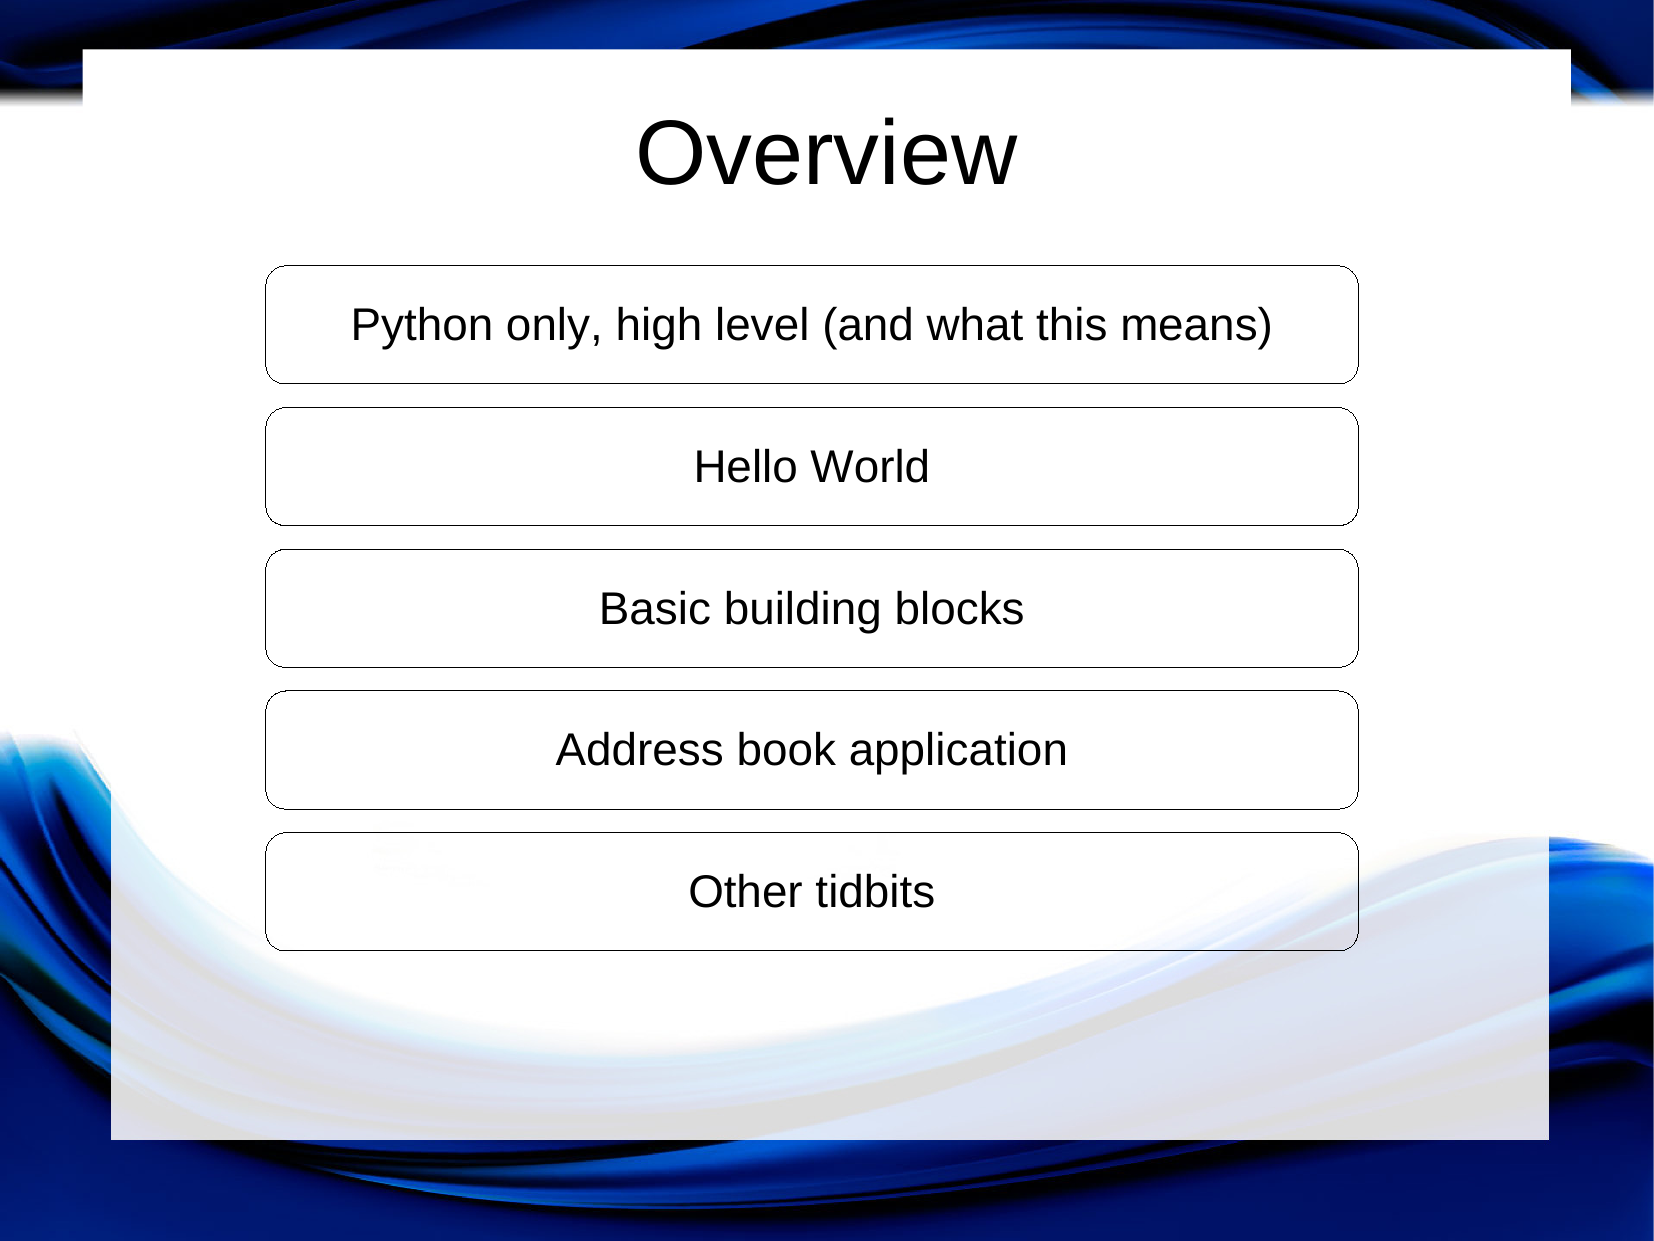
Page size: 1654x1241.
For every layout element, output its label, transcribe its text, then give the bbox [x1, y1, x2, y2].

text_box Basic building blocks [265, 549, 1359, 668]
text_box Other tidbits [265, 832, 1359, 951]
title Overview [82, 49, 1571, 257]
text_box Hello World [265, 407, 1359, 526]
picture [0, 0, 1654, 1241]
text_box Address book application [265, 690, 1359, 810]
text_box Python only, high level (and what this means) [265, 265, 1359, 384]
